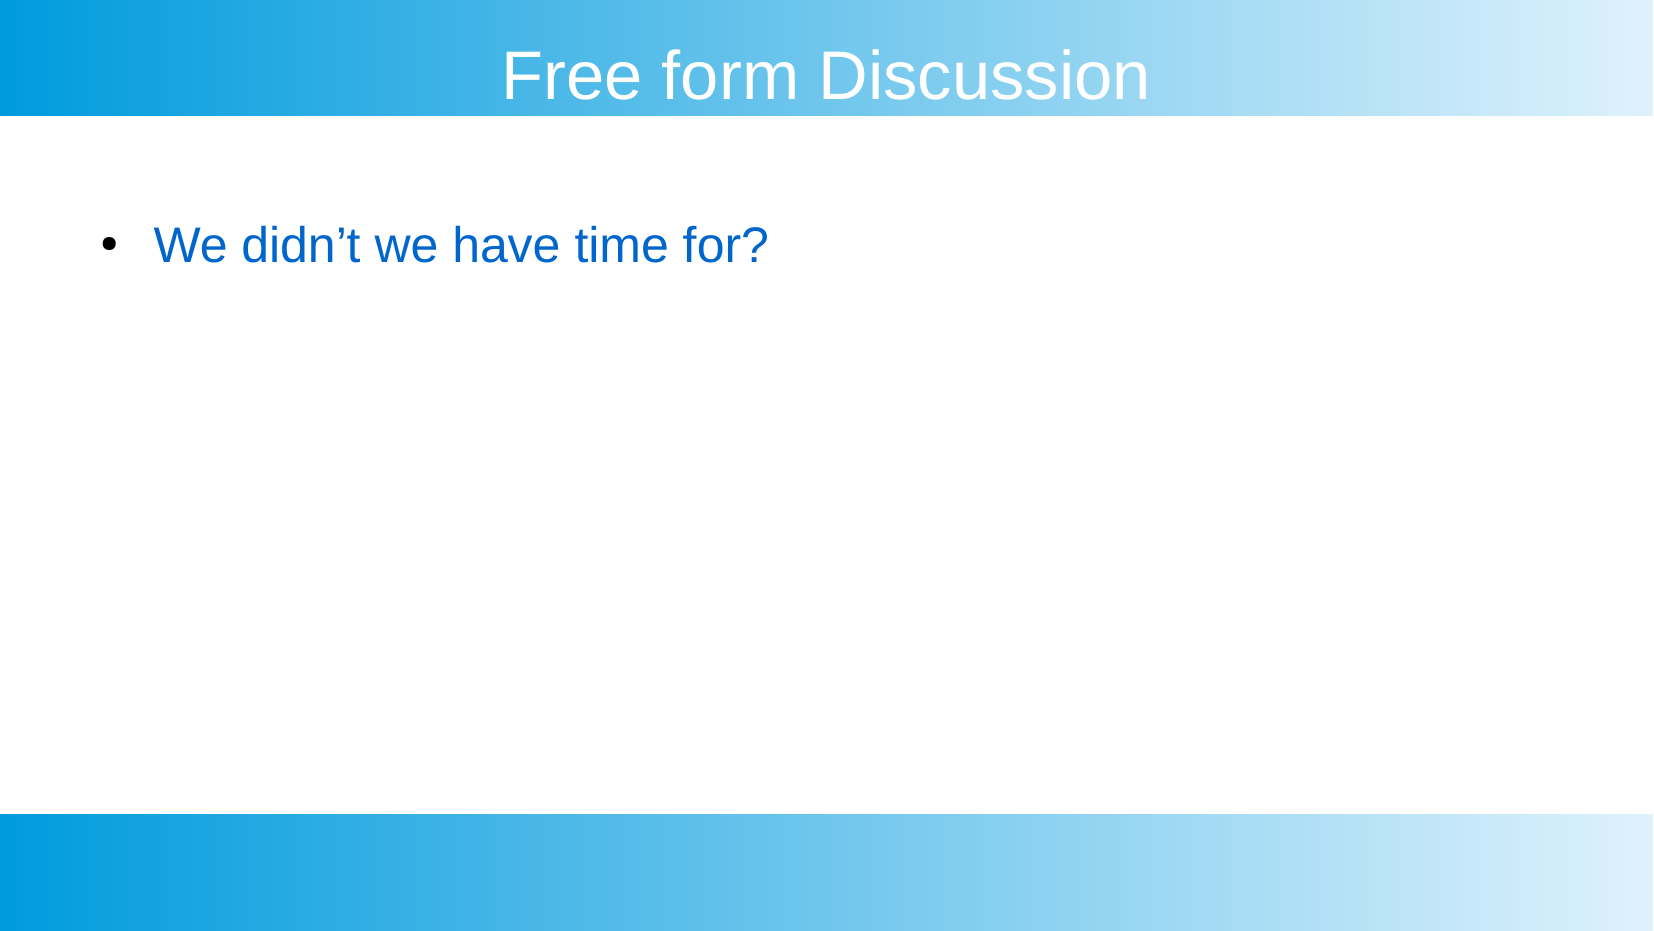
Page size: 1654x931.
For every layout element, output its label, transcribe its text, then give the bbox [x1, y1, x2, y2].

list We didn’t we have time for? [82, 217, 1571, 758]
title Free form Discussion [82, 37, 1571, 116]
